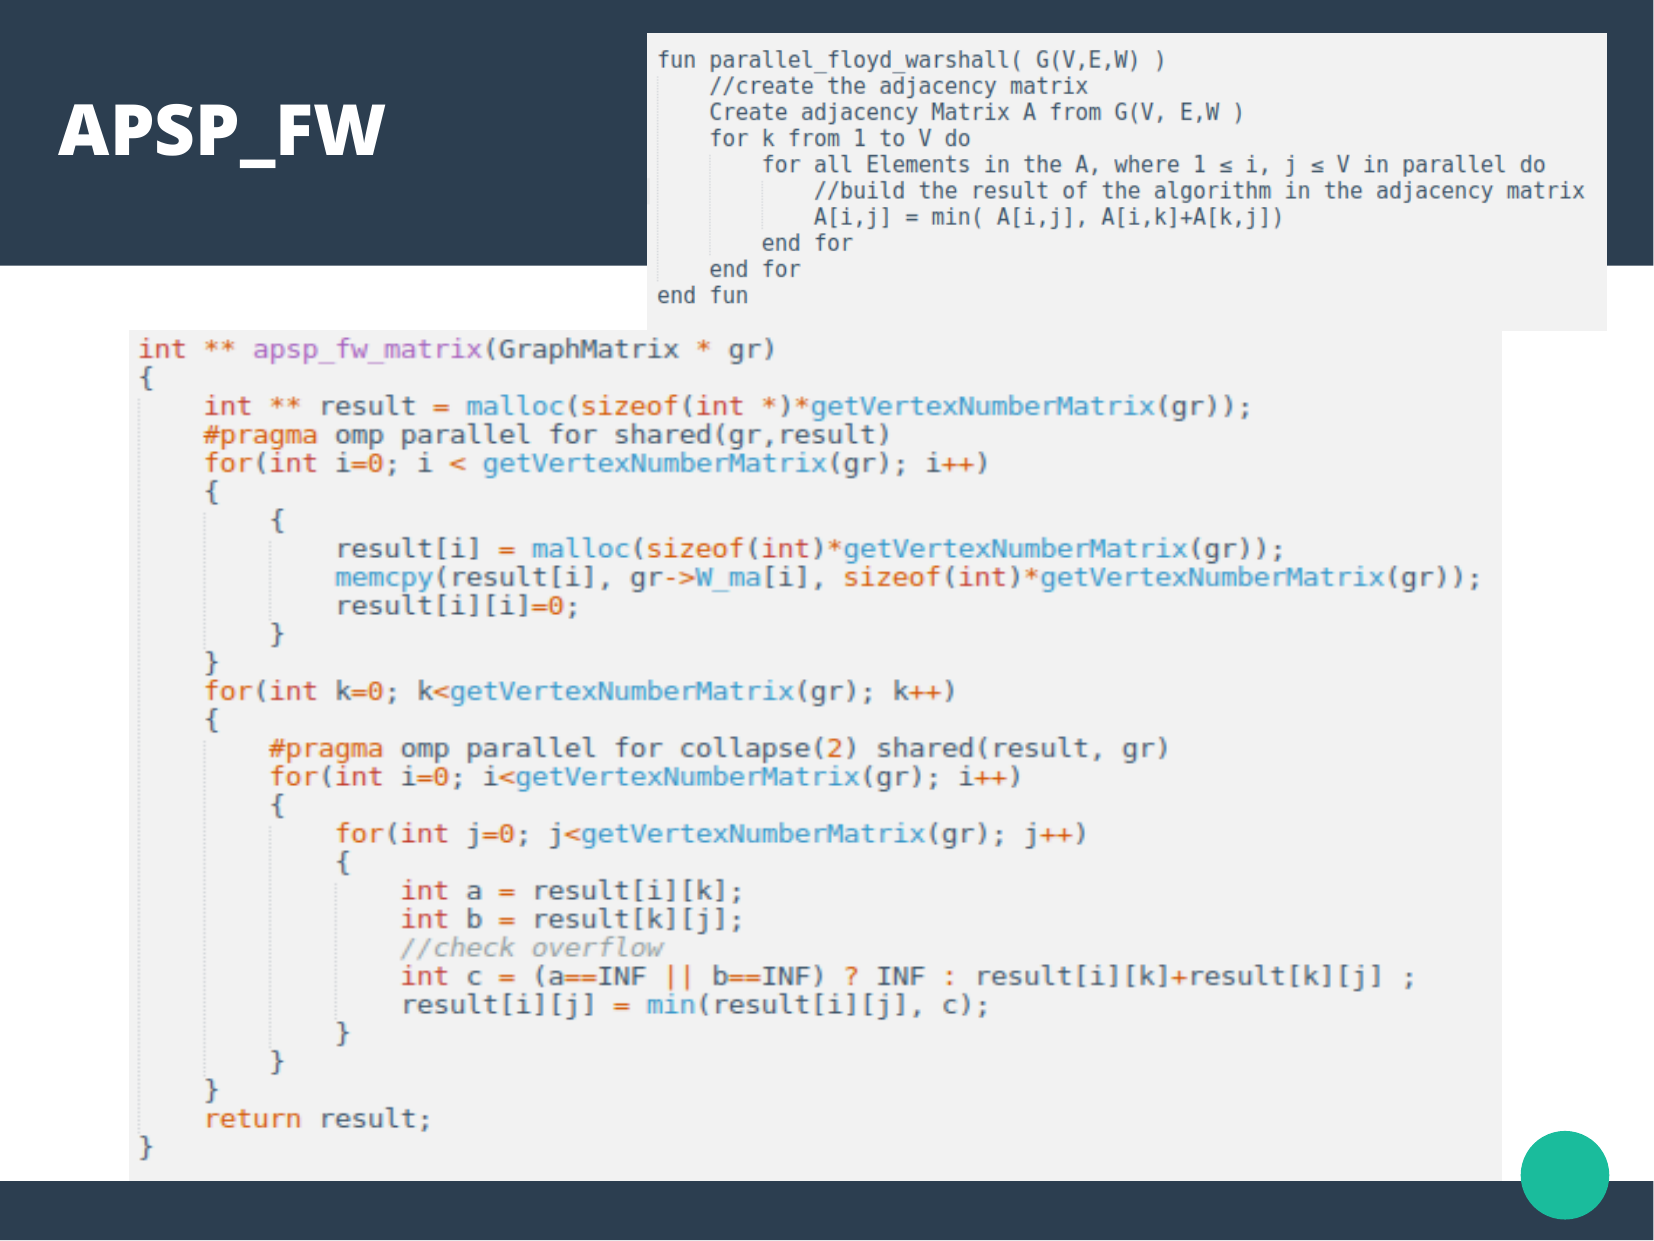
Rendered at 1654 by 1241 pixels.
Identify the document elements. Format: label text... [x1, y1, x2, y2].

picture [129, 33, 1607, 1182]
title APSP_FW [59, 49, 647, 207]
